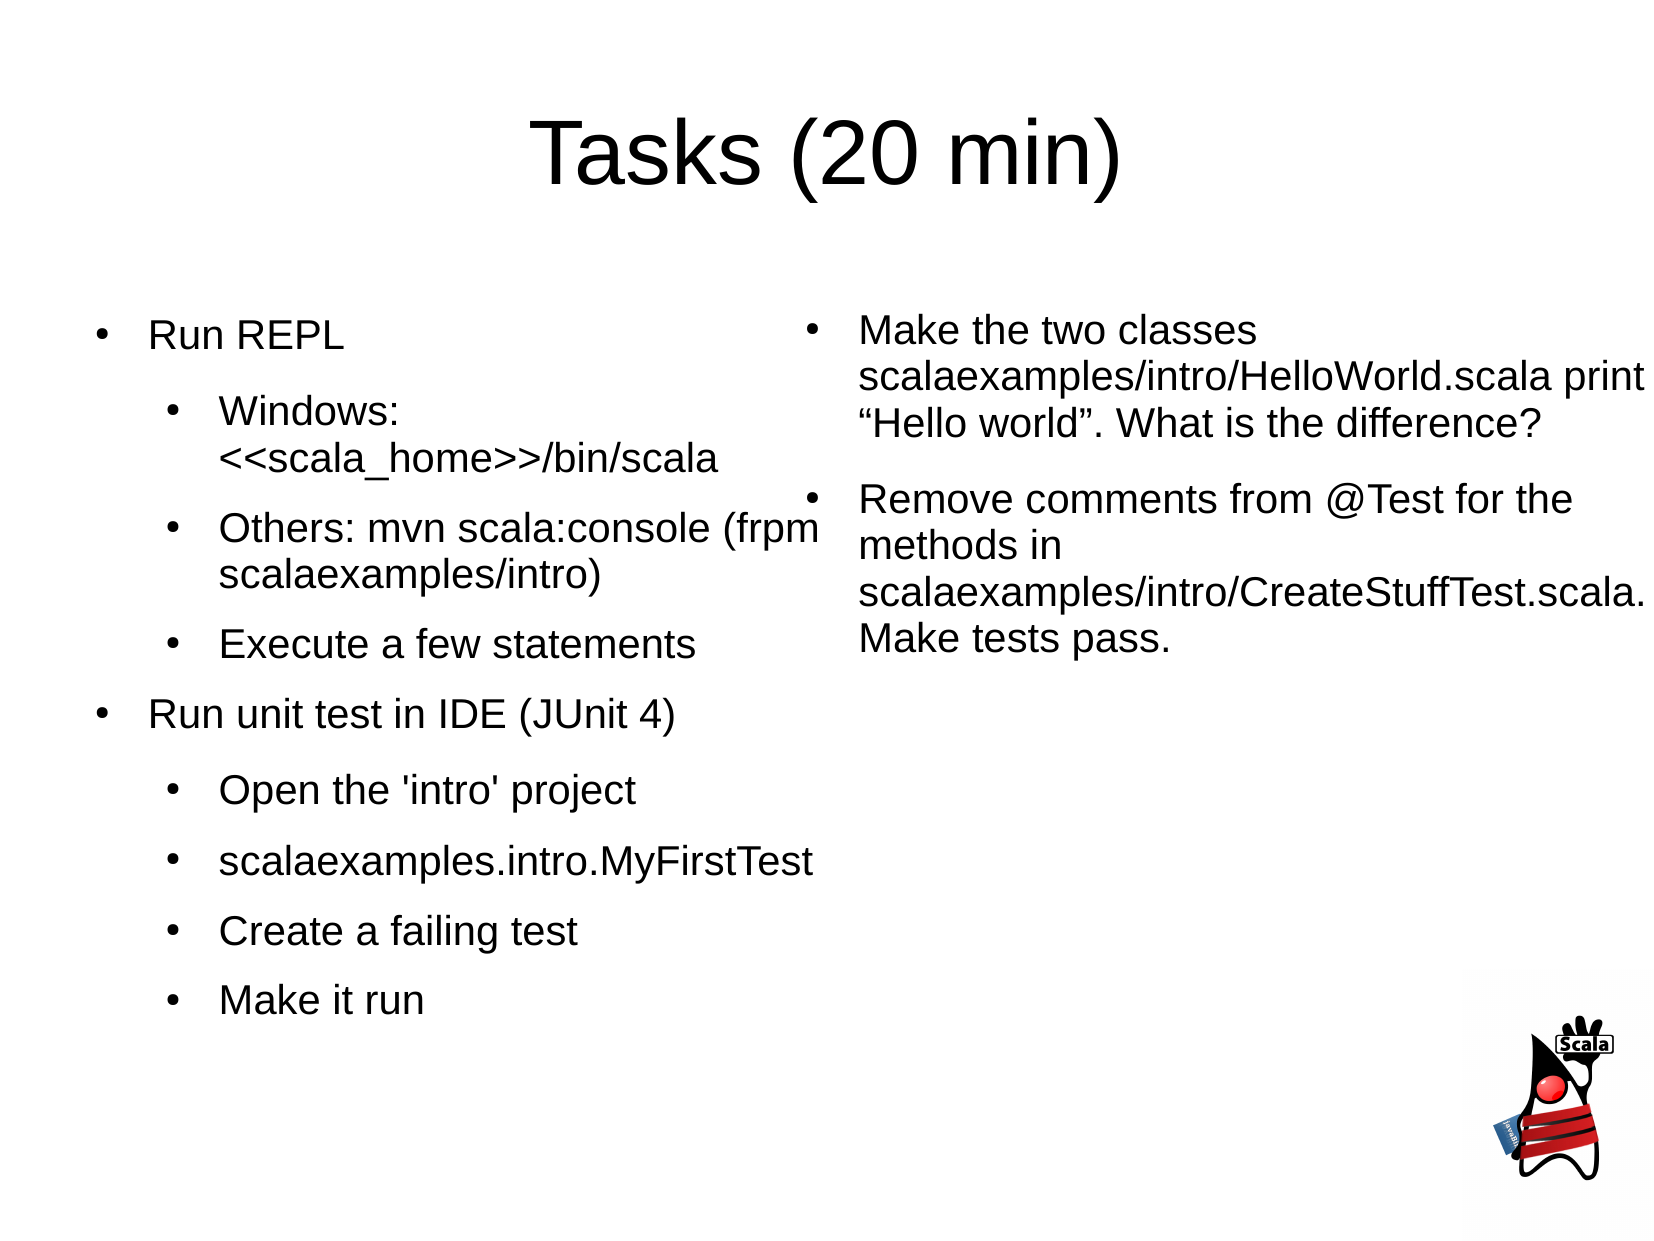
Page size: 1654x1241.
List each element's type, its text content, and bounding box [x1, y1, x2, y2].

list Run REPL Windows: <<scala_home>>/bin/scala Others: mvn scala:console (frpm scalaexamples/intro) Execute a few statements Run unit test in IDE (JUnit 4) Open the 'intro' project scalaexamples.intro.MyFirstTest Create a failing test Make it run [77, 311, 828, 1131]
picture [1462, 969, 1654, 1241]
title Tasks (20 min) [82, 49, 1571, 257]
list Make the two classes scalaexamples/intro/HelloWorld.scala print “Hello world”. What is the difference? Remove comments from @Test for the methods in scalaexamples/intro/CreateStuffTest.scala. Make tests pass. [787, 306, 1651, 1126]
